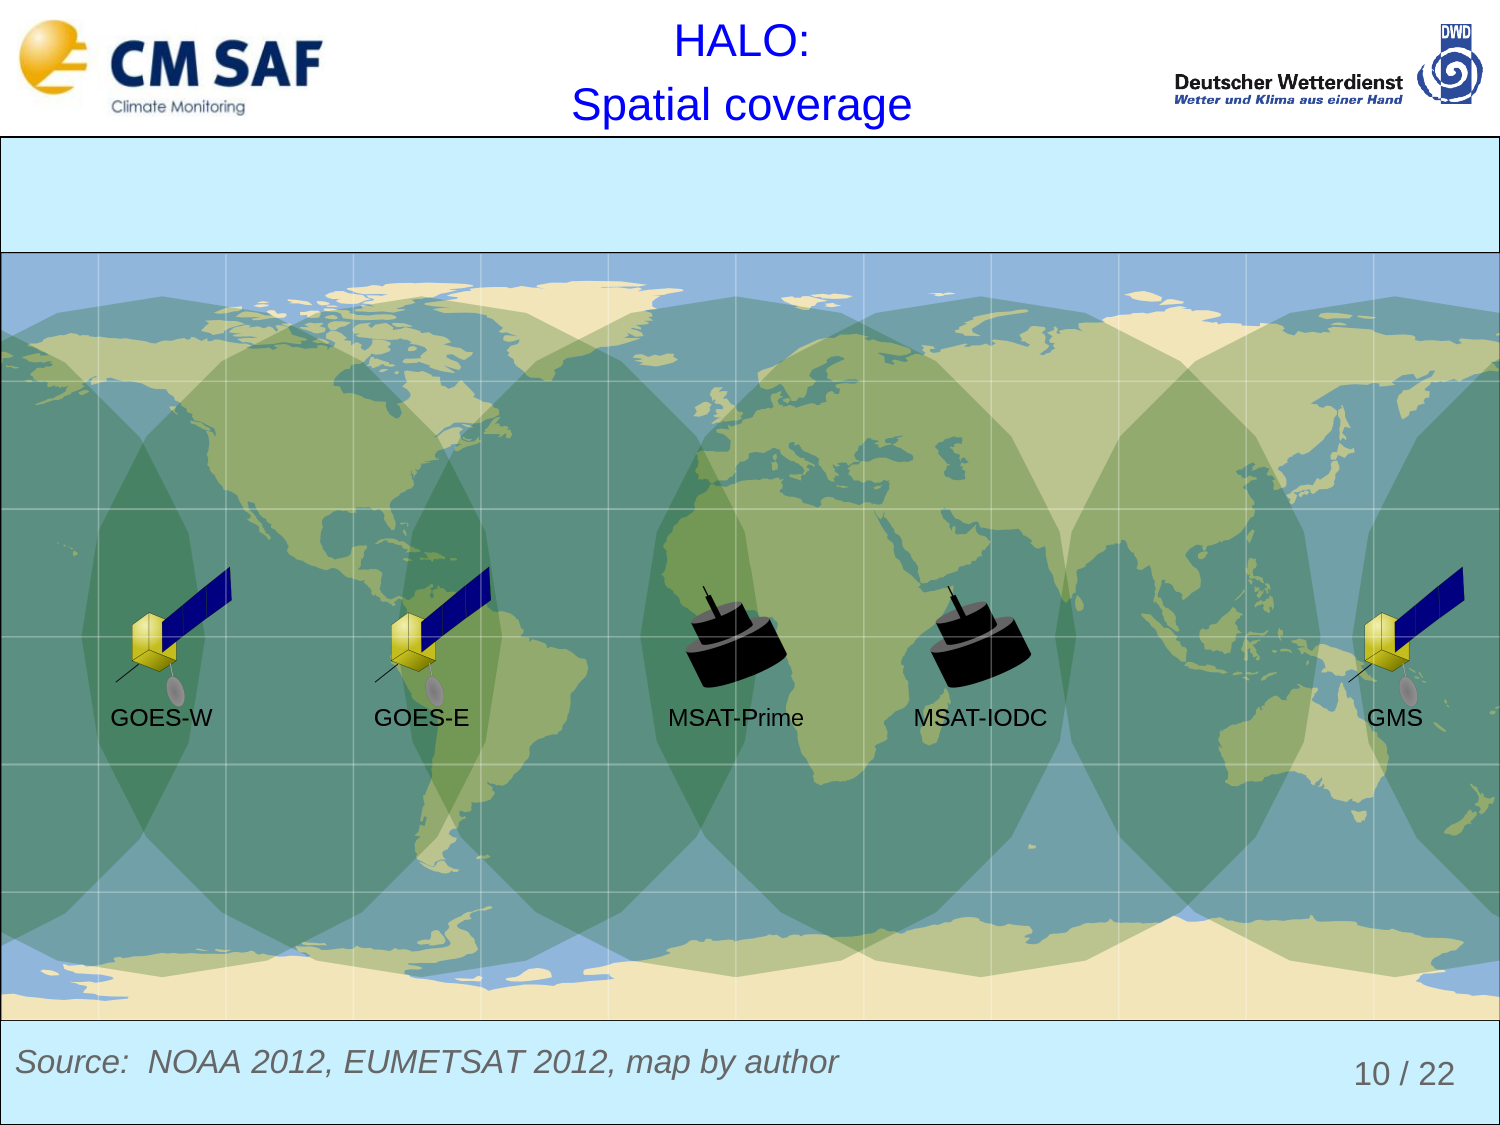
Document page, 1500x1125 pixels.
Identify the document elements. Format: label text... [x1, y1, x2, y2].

picture [0, 252, 1500, 1021]
text_box Source: NOAA 2012, EUMETSAT 2012, map by author [0, 1023, 863, 1094]
picture [1175, 24, 1483, 104]
picture [17, 19, 325, 117]
text_box HALO: Spatial coverage [313, 1, 1172, 80]
